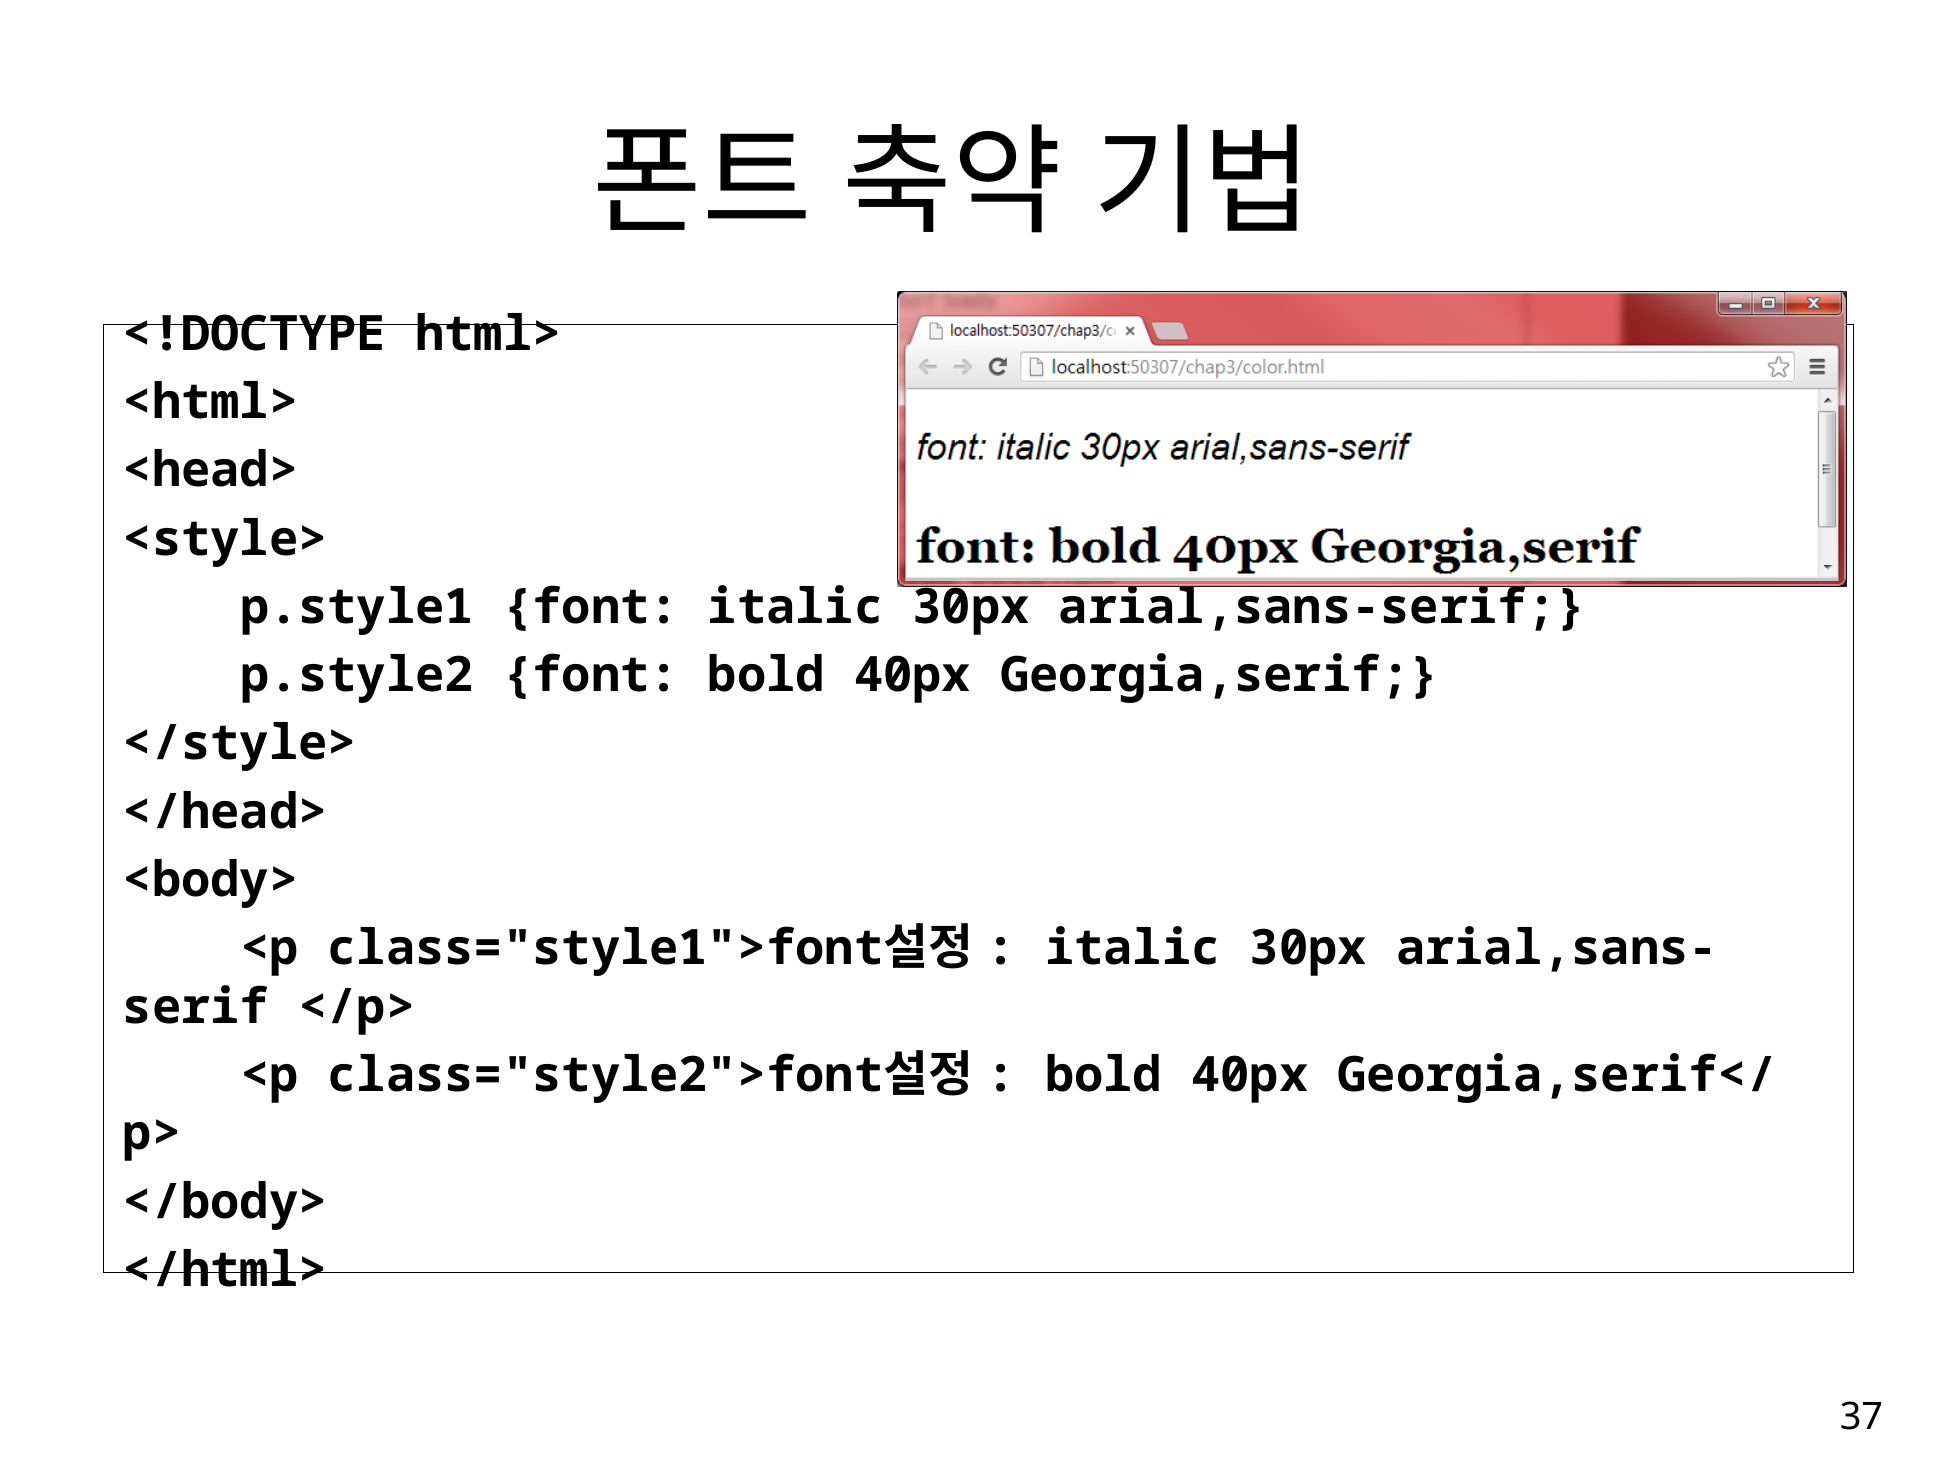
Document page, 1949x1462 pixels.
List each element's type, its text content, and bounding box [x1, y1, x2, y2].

text_box <!DOCTYPE html> <html> <head> <style> p.style1 {font: italic 30px arial,sans-serif;} p.style2 {font: bold 40px Georgia,serif;} </style> </head> <body> <p class="style1">font설정 : italic 30px arial,sans-serif </p> <p class="style2">font설정 : bold 40px Georgia,serif</p> </body> </html> [103, 324, 1854, 1273]
slide_number <숫자> [1496, 1372, 1899, 1462]
picture [897, 291, 1847, 587]
title 폰트 축약 기법 [156, 92, 1749, 255]
